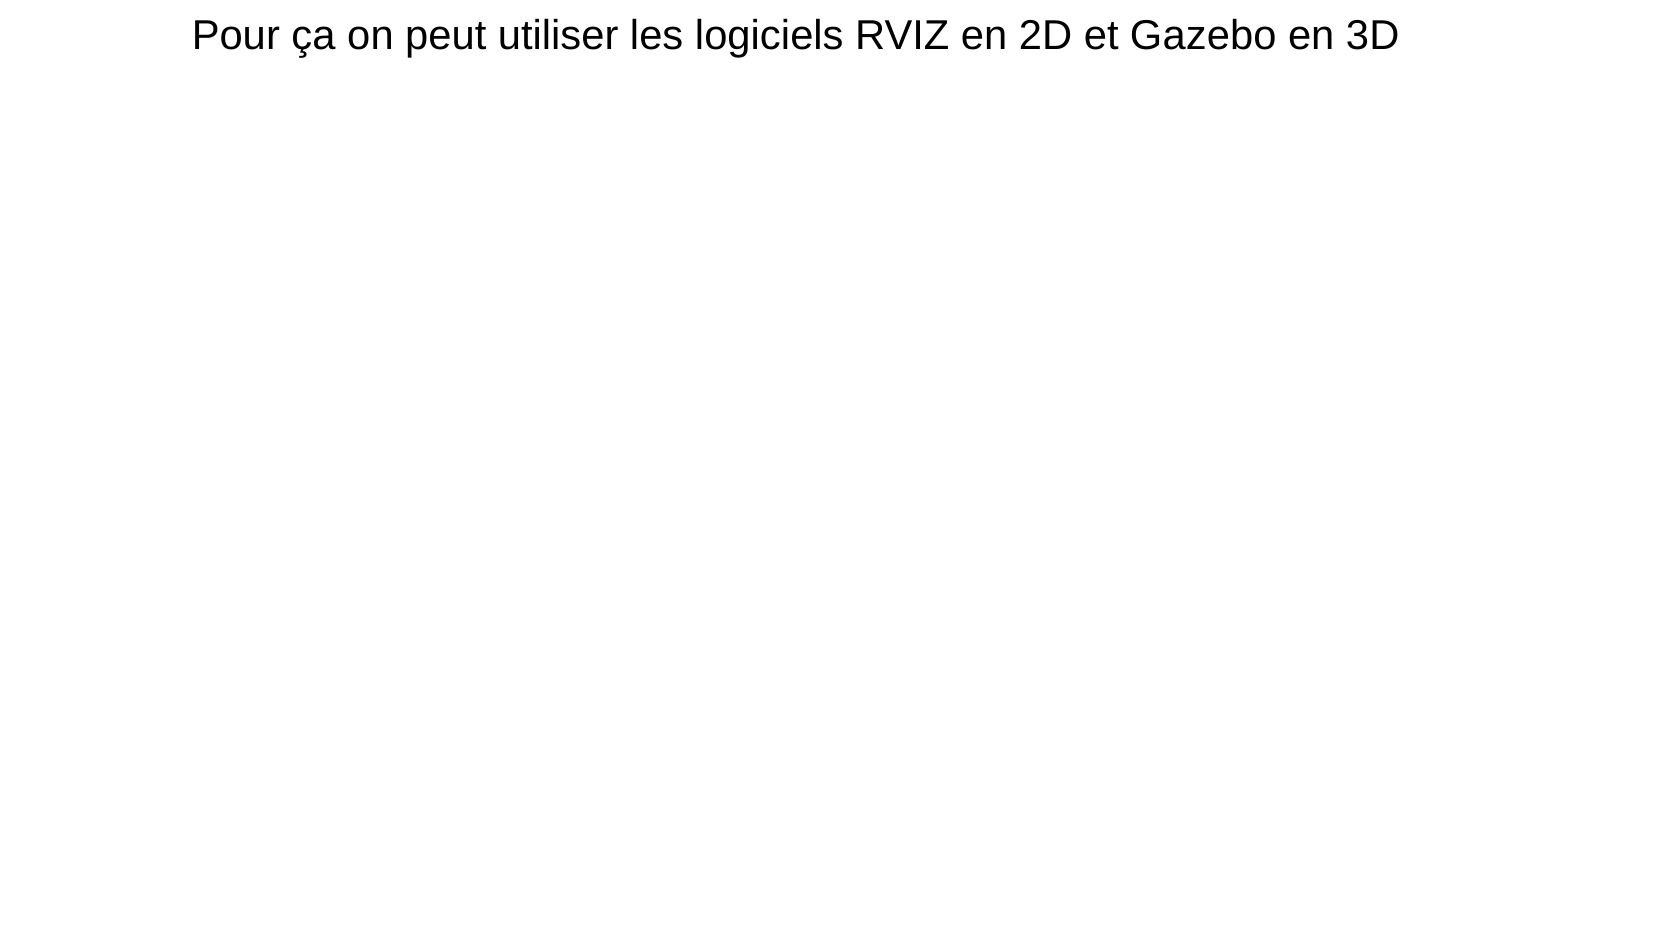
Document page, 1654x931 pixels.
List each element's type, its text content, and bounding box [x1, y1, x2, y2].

text_box Pour ça on peut utiliser les logiciels RVIZ en 2D et Gazebo en 3D [177, 4, 1416, 66]
